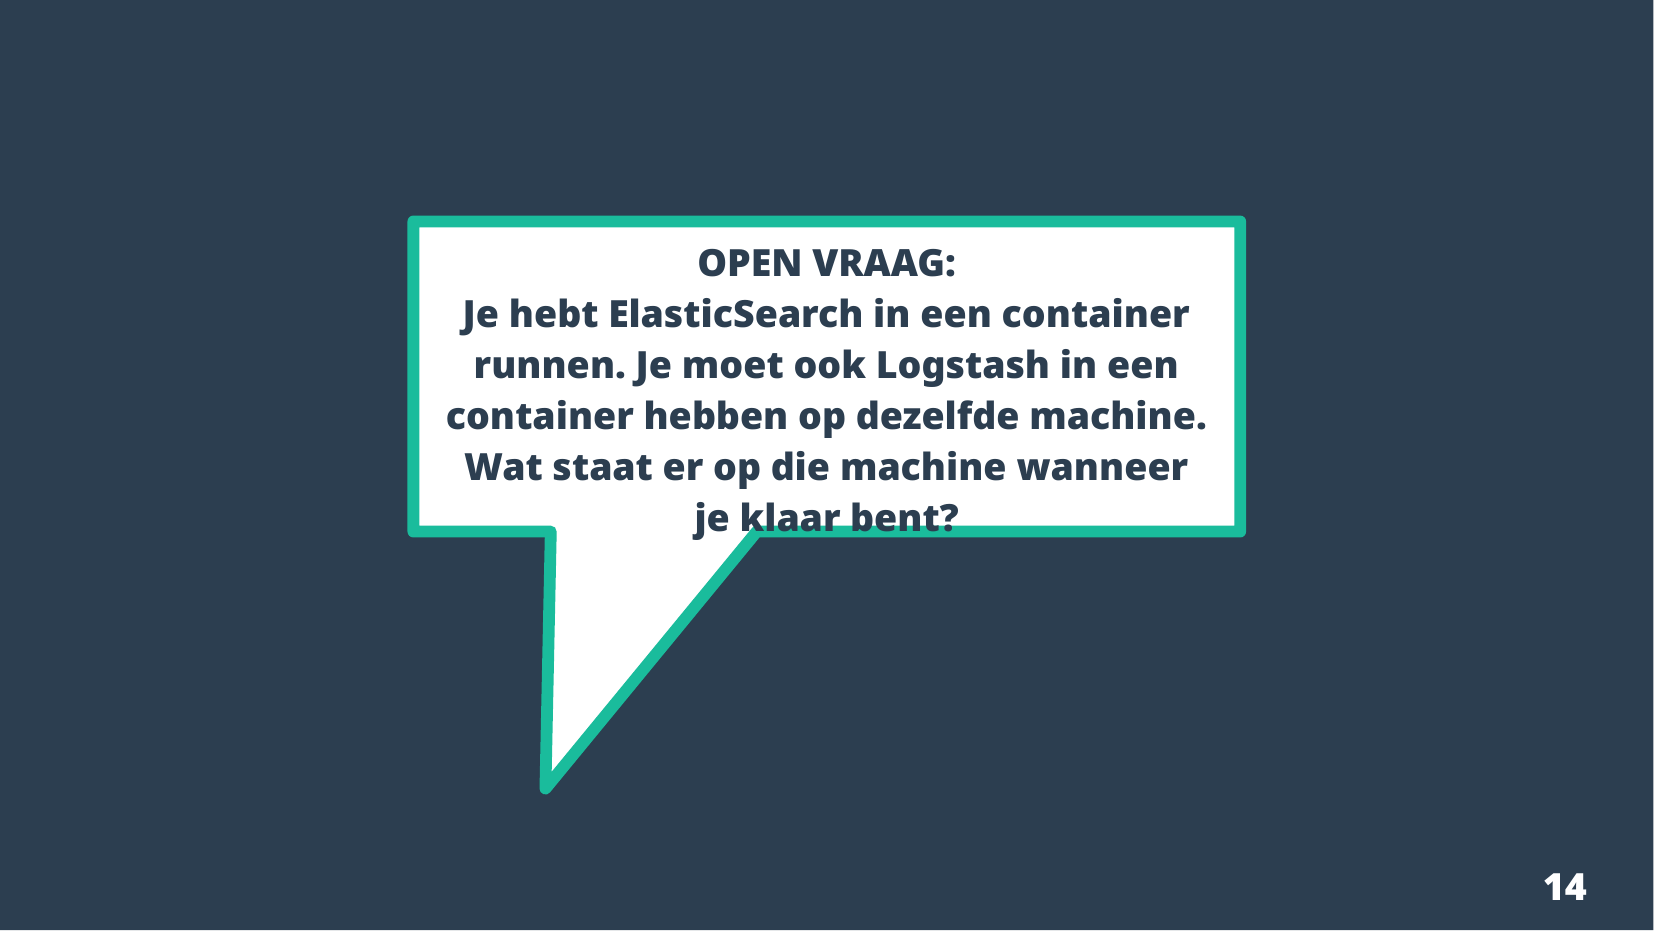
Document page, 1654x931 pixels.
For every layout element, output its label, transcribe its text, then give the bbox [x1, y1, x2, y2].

title OPEN VRAAG: Je hebt ElasticSearch in een container runnen. Je moet ook Logstash in een container hebben op dezelfde machine. Wat staat er op die machine wanneer je klaar bent? [442, 236, 1211, 502]
